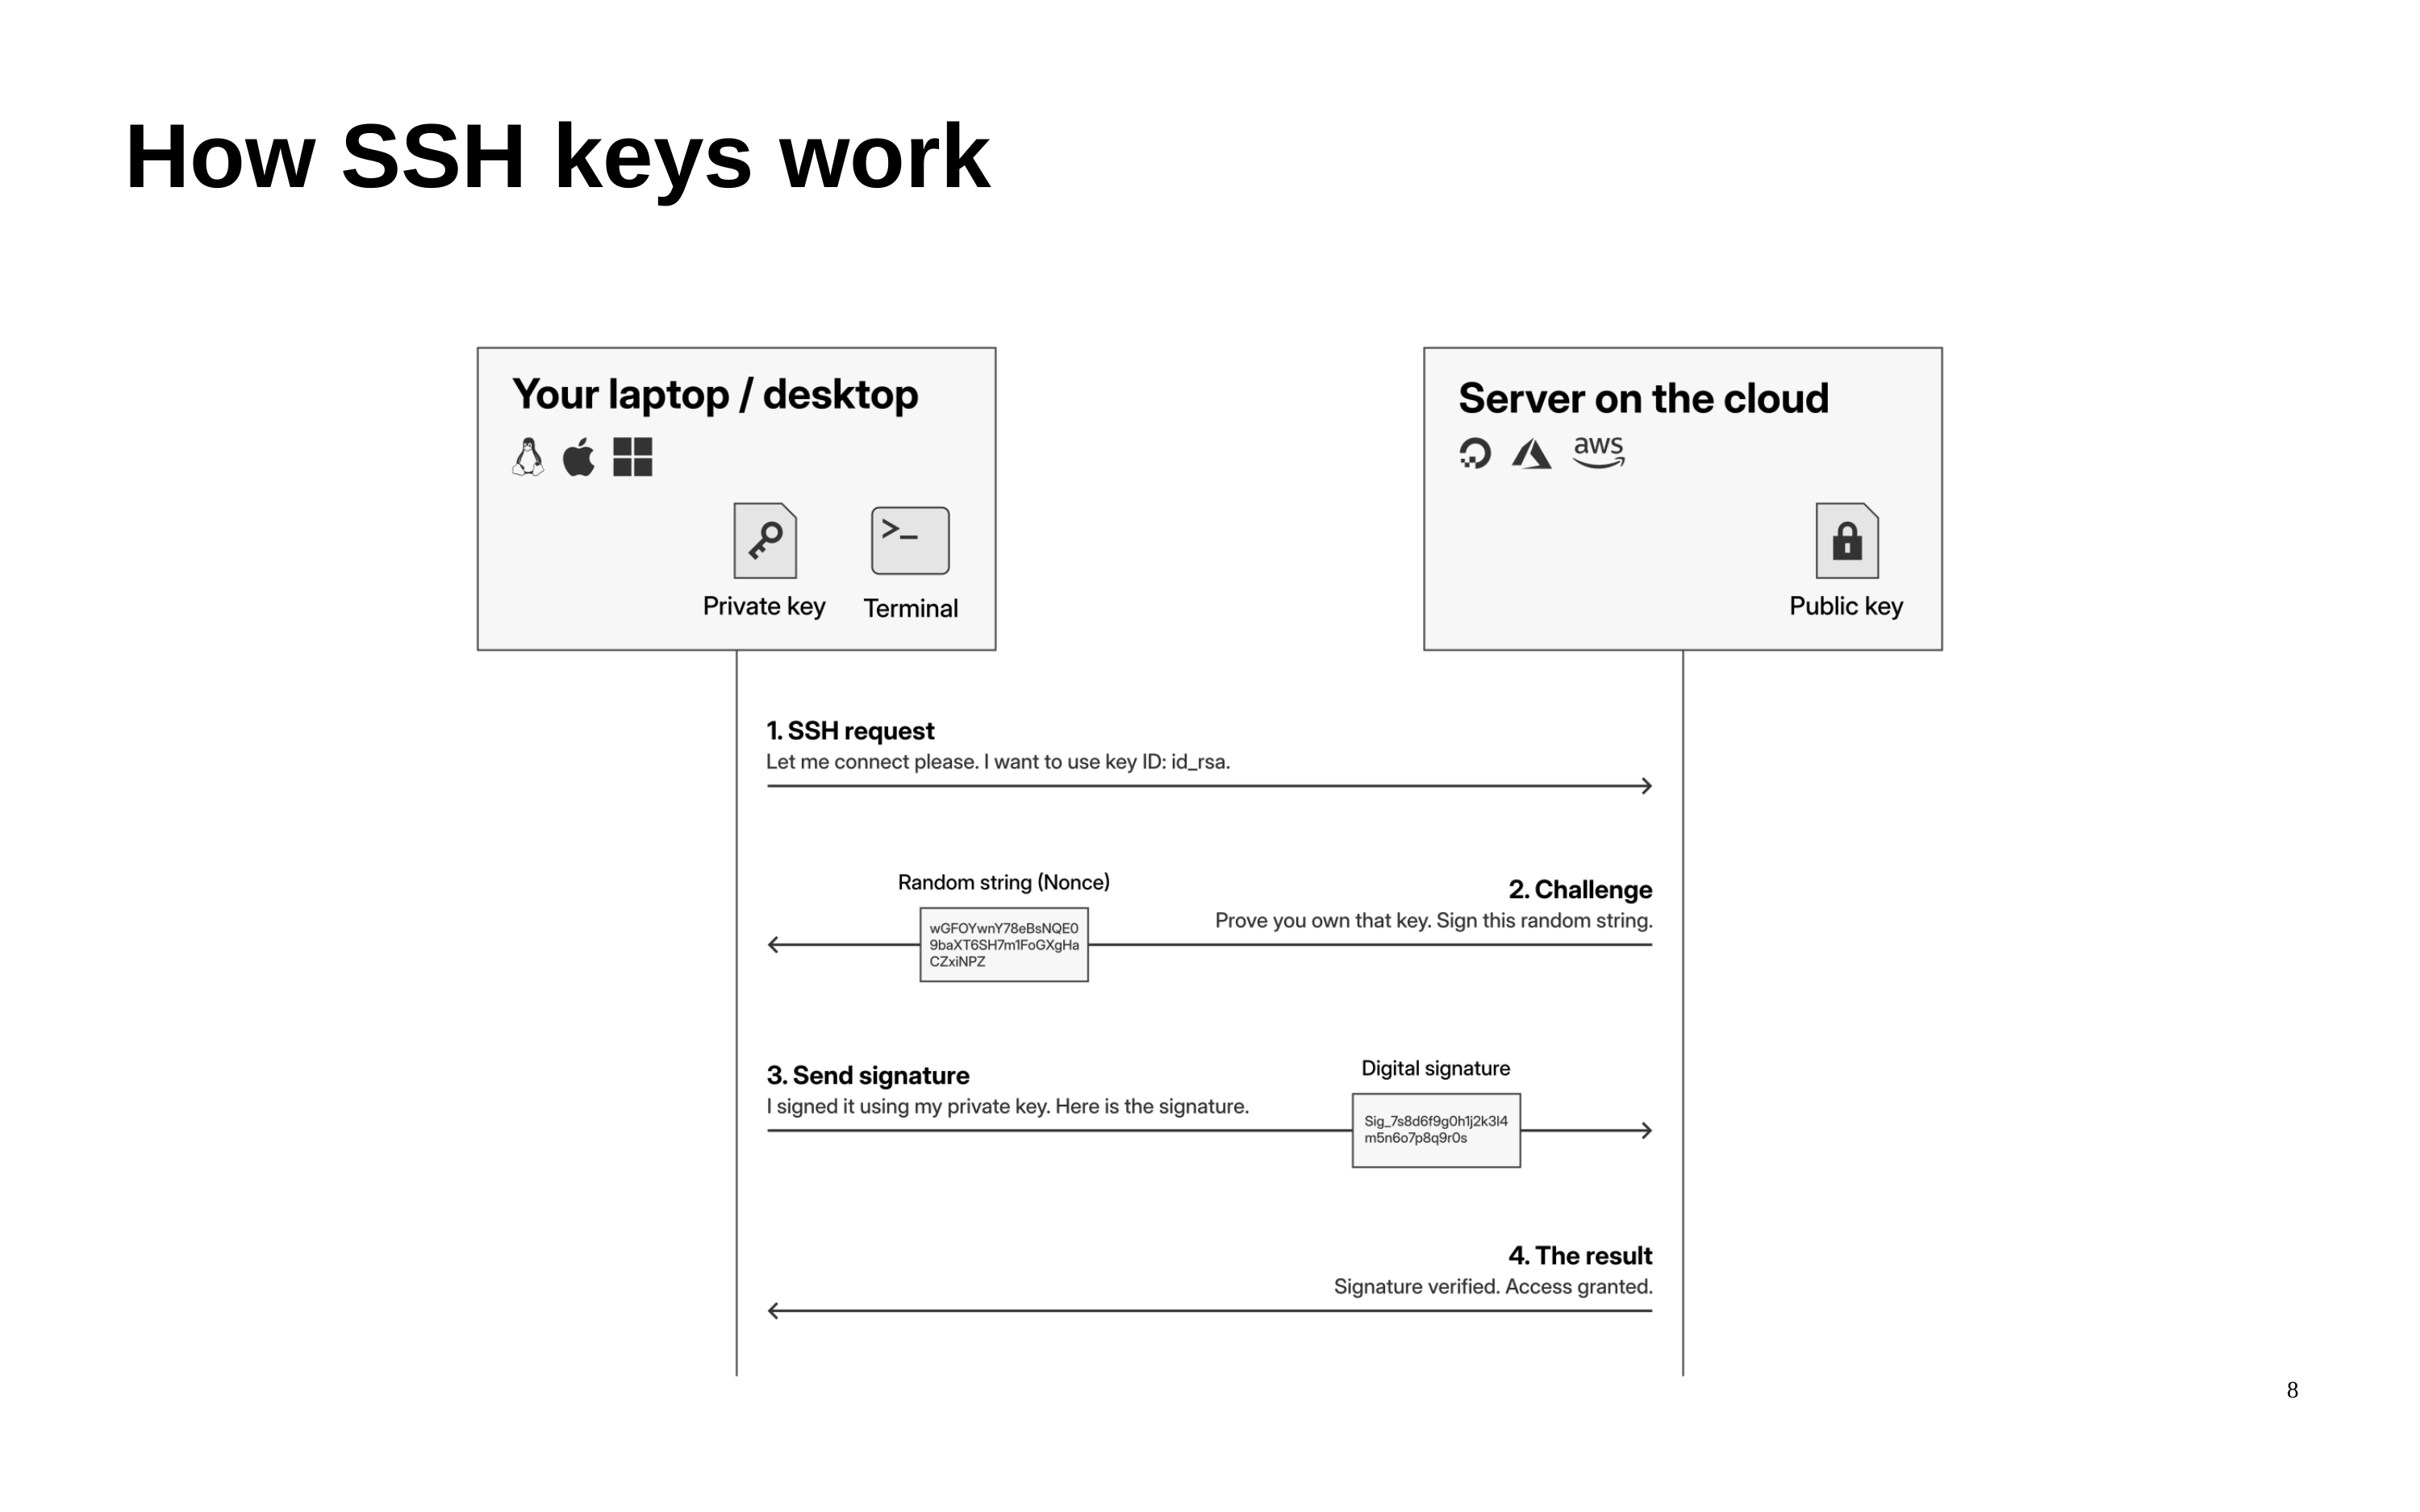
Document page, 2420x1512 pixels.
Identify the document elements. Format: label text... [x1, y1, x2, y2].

picture [432, 302, 1988, 1422]
text_box How SSH keys work [112, 61, 2173, 251]
